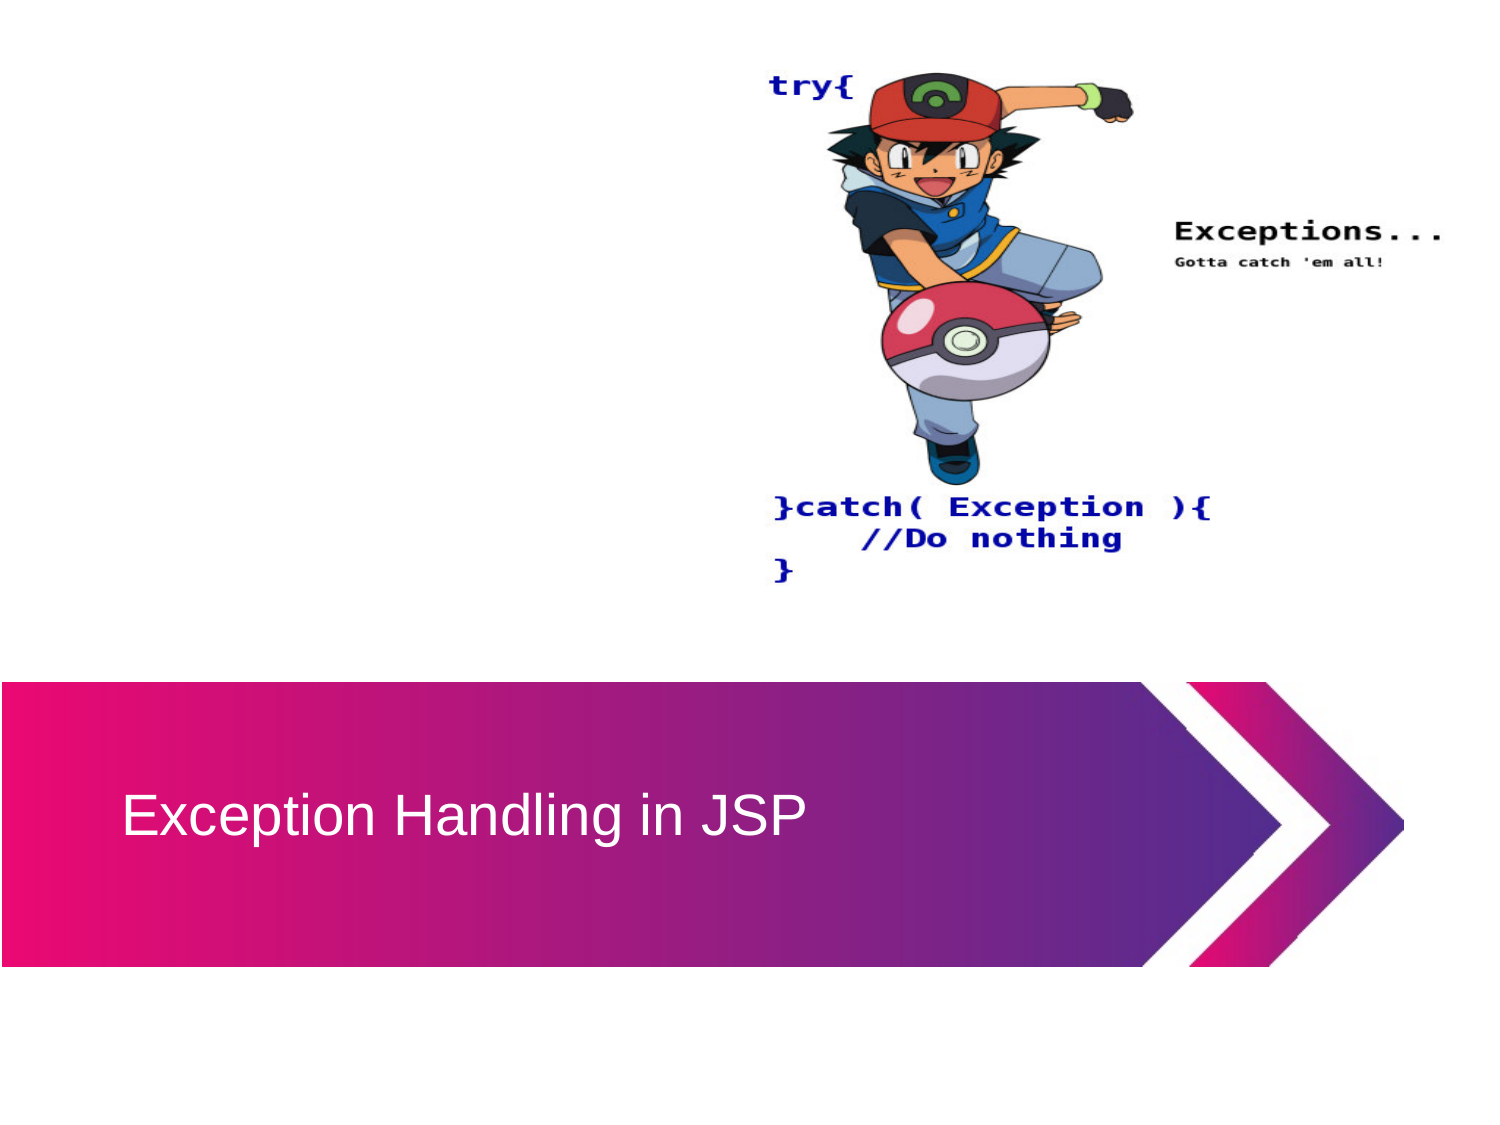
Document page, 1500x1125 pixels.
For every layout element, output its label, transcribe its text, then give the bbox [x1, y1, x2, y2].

picture [765, 70, 1453, 591]
text_box Exception Handling in JSP [106, 775, 945, 856]
picture [2, 682, 1404, 967]
